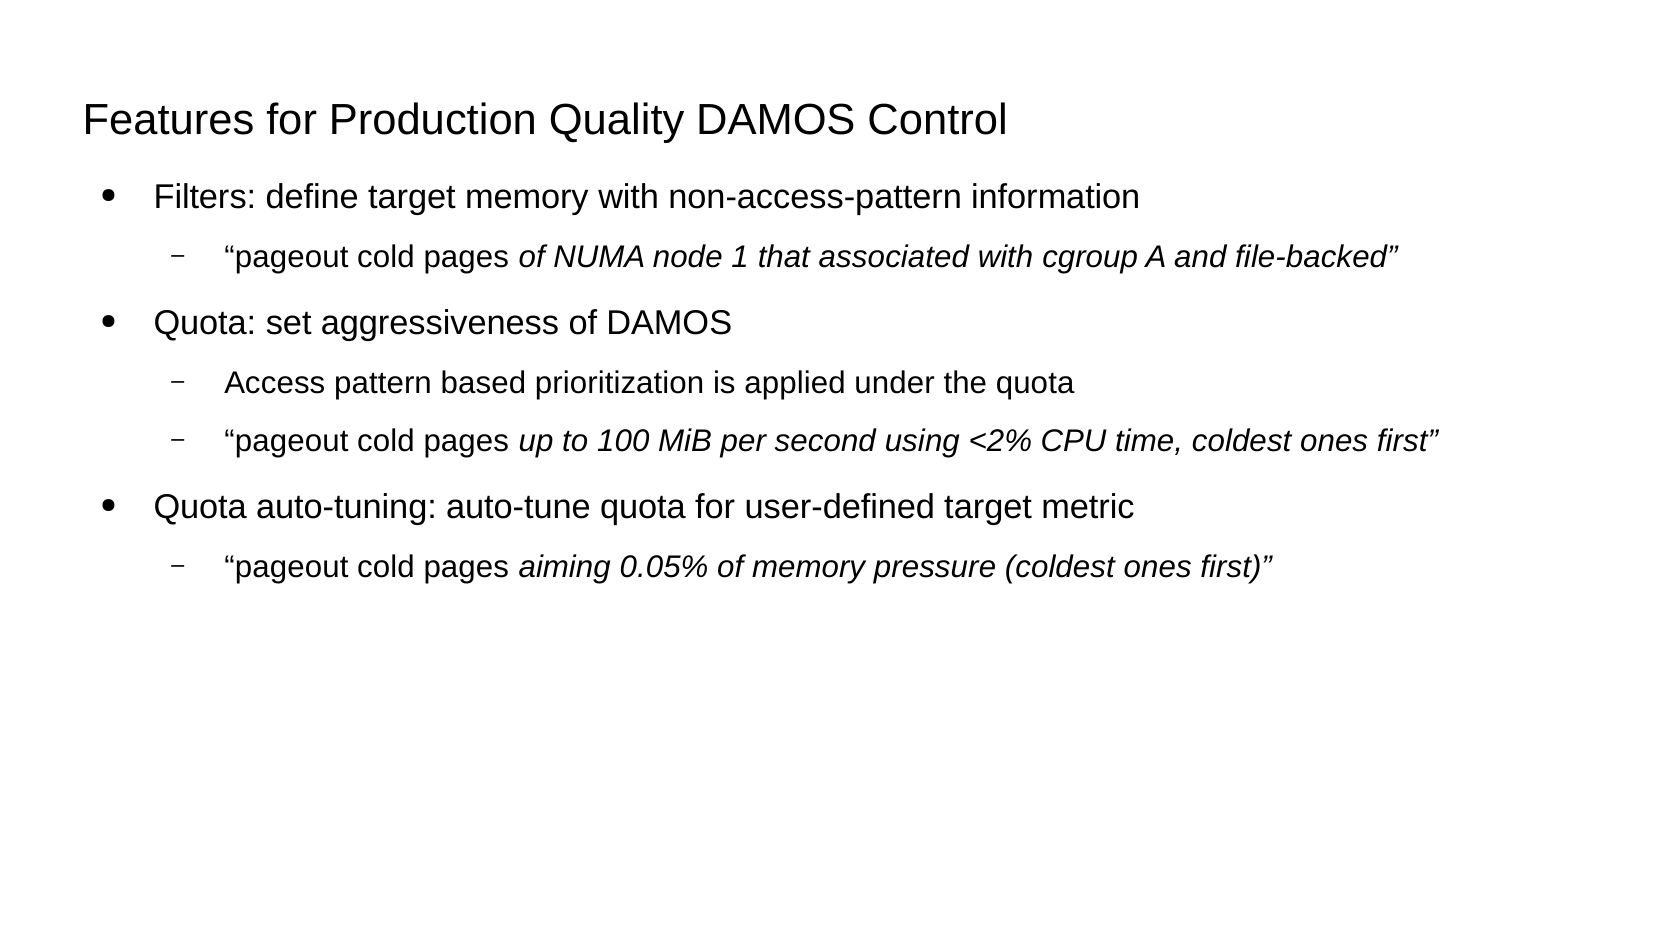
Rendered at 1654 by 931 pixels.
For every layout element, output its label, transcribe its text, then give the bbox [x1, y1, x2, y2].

list Filters: define target memory with non-access-pattern information “pageout cold pages of NUMA node 1 that associated with cgroup A and file-backed” Quota: set aggressiveness of DAMOS Access pattern based prioritization is applied under the quota “pageout cold pages up to 100 MiB per second using <2% CPU time, coldest ones first” Quota auto-tuning: auto-tune quota for user-defined target metric “pageout cold pages aiming 0.05% of memory pressure (coldest ones first)” [82, 177, 1571, 833]
title Features for Production Quality DAMOS Control [82, 81, 1571, 157]
